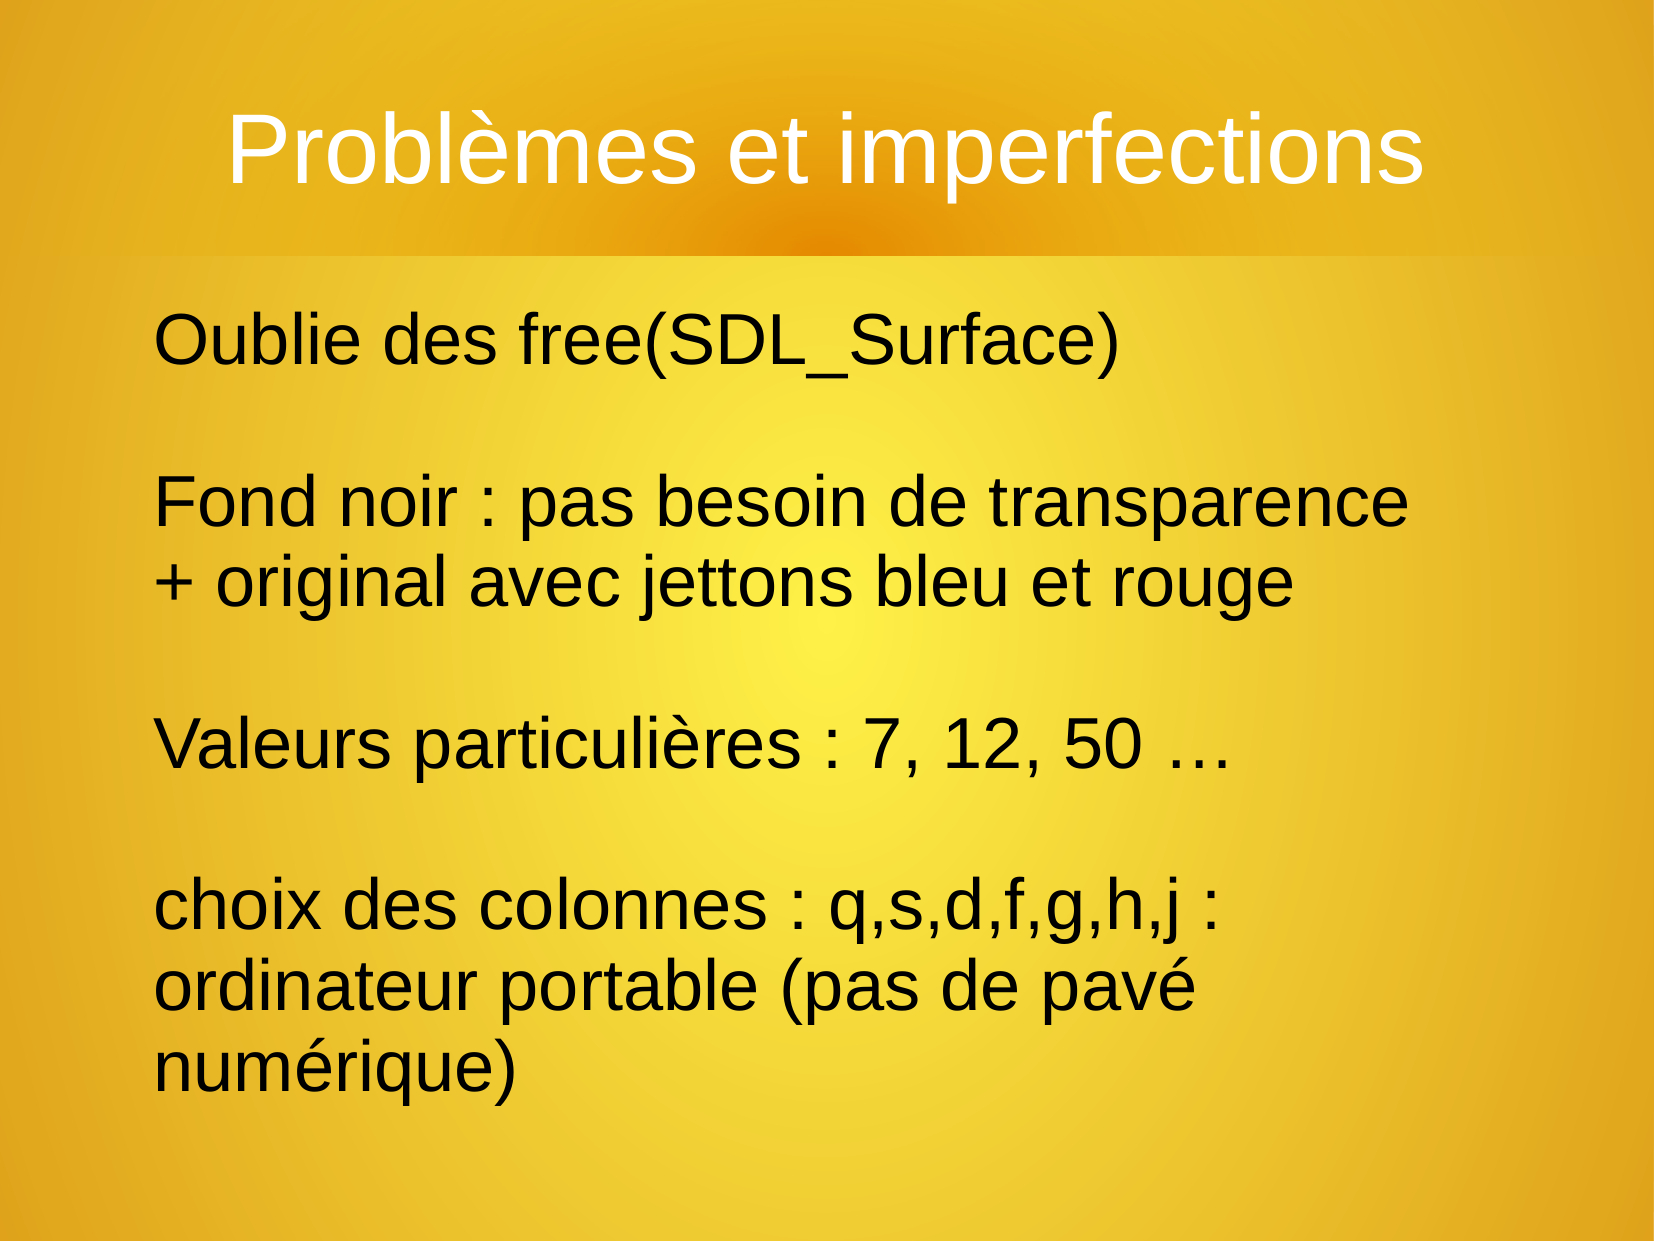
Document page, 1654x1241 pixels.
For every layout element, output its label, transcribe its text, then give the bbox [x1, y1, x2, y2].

list Oublie des free(SDL_Surface) Fond noir : pas besoin de transparence + original avec jettons bleu et rouge Valeurs particulières : 7, 12, 50 … choix des colonnes : q,s,d,f,g,h,j : ordinateur portable (pas de pavé numérique) [82, 299, 1571, 1019]
title Problèmes et imperfections [82, 47, 1571, 252]
